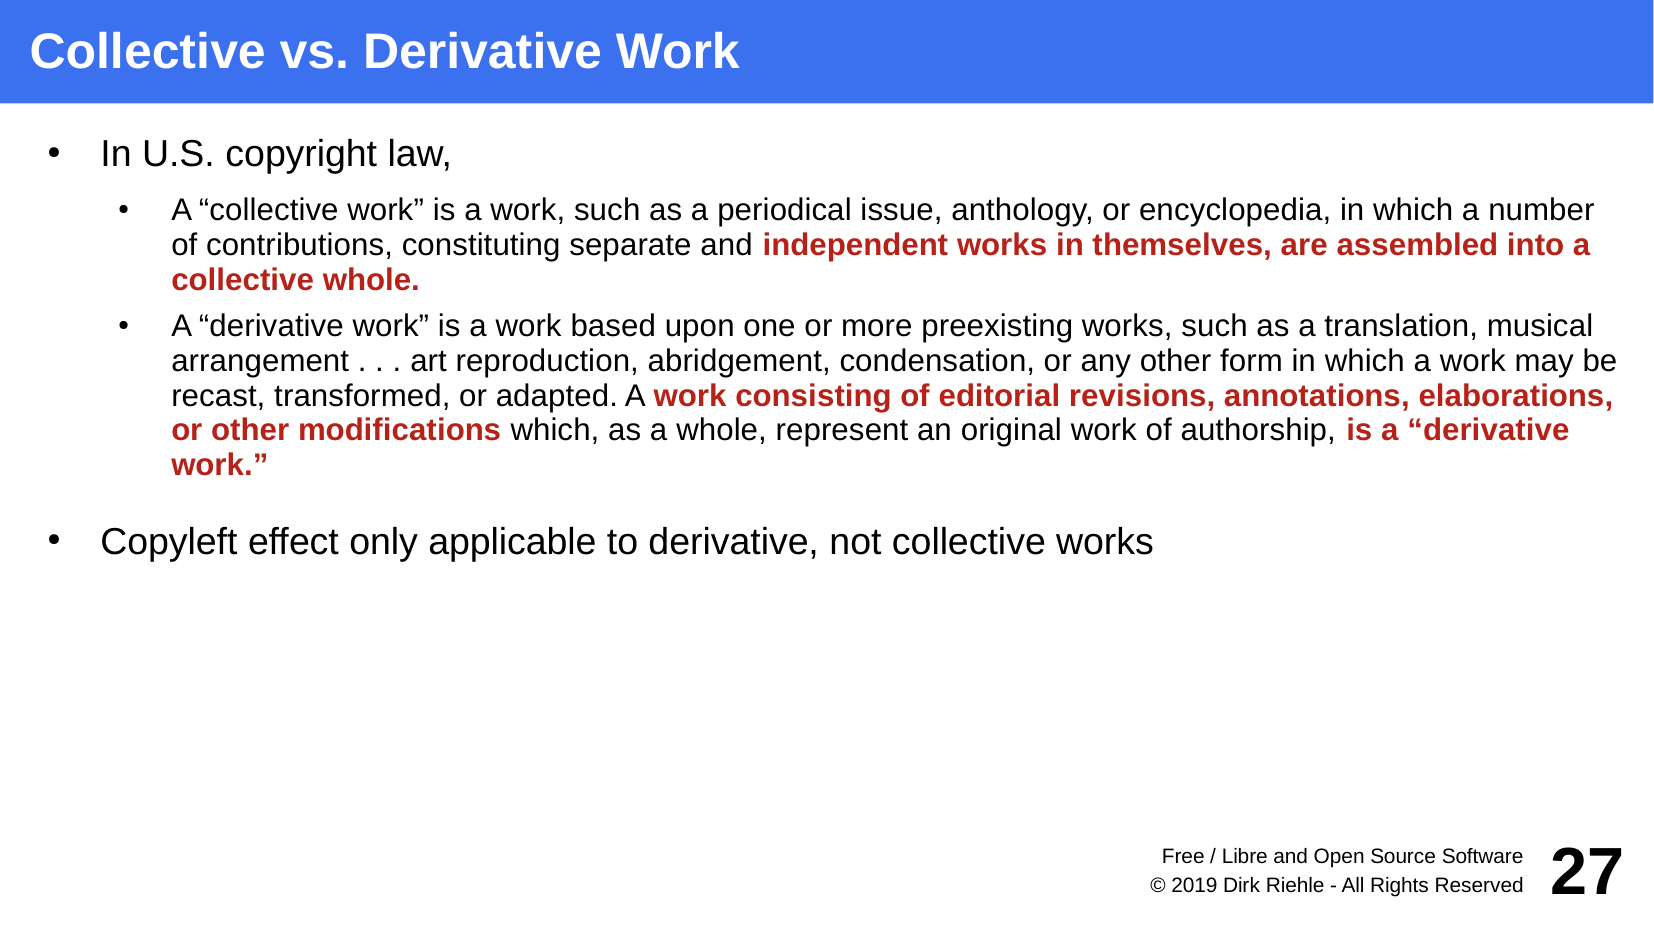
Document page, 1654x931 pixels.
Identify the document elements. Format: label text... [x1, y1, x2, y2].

list In U.S. copyright law, A “collective work” is a work, such as a periodical issue, anthology, or encyclopedia, in which a number of contributions, constituting separate and independent works in themselves, are assembled into a collective whole. A “derivative work” is a work based upon one or more preexisting works, such as a translation, musical arrangement . . . art reproduction, abridgement, condensation, or any other form in which a work may be recast, transformed, or adapted. A work consisting of editorial revisions, annotations, elaborations, or other modifications which, as a whole, represent an original work of authorship, is a “derivative work.” Copyleft effect only applicable to derivative, not collective works [29, 132, 1625, 813]
title Collective vs. Derivative Work [0, 0, 1654, 104]
